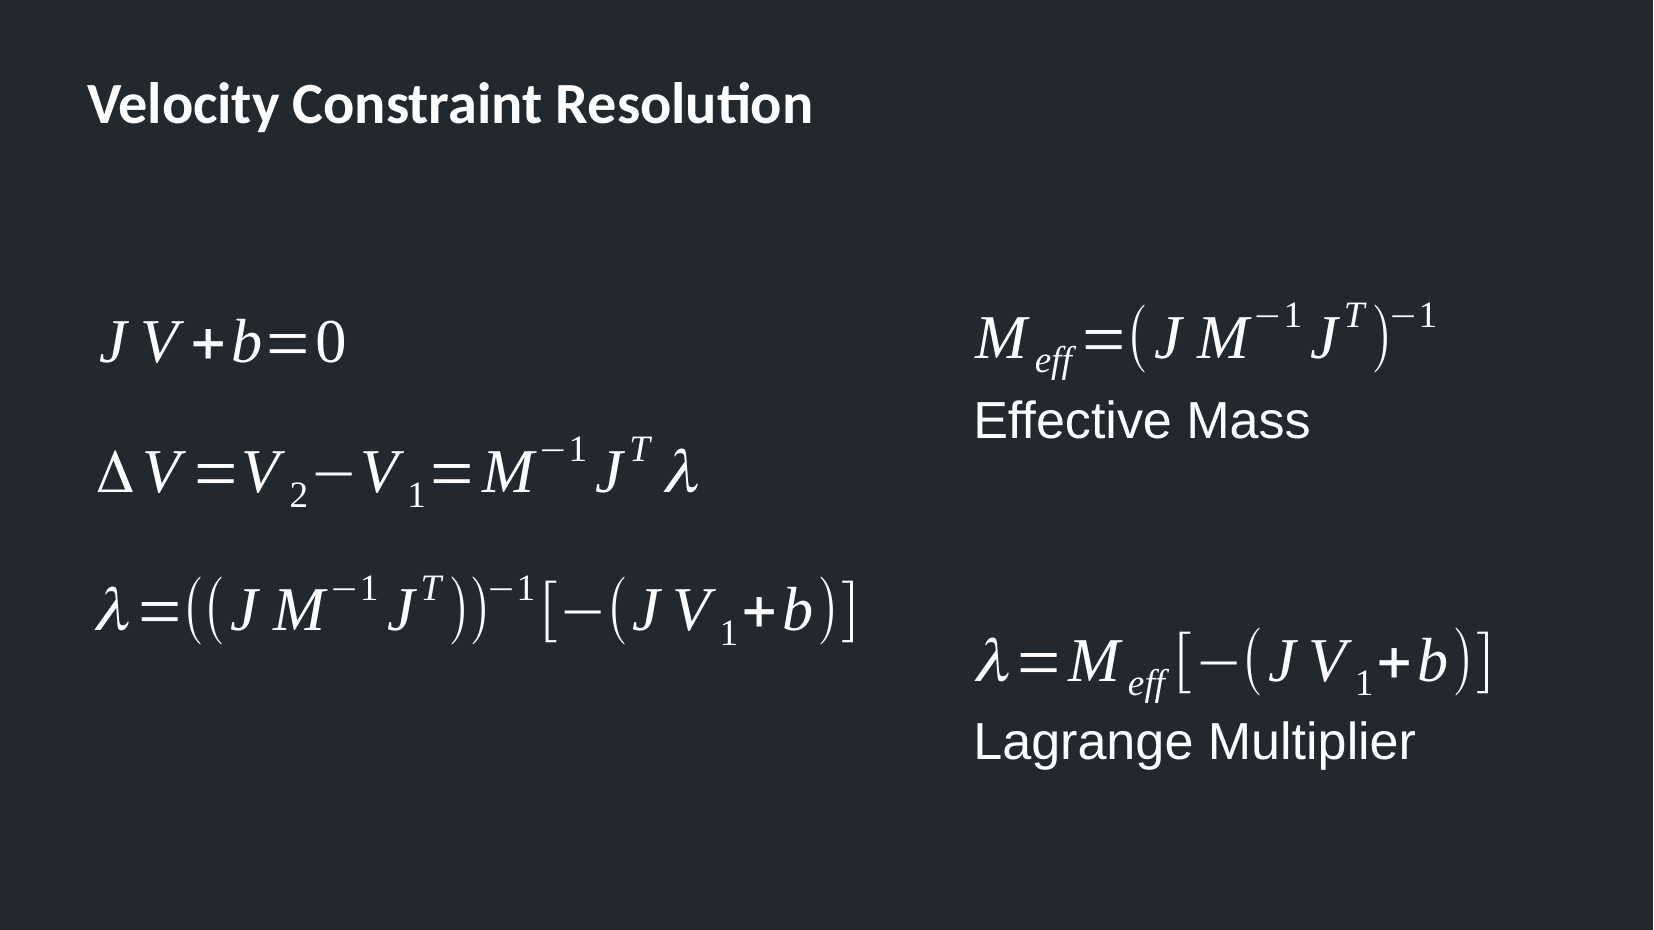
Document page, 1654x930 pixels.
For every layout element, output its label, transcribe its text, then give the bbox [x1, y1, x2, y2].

chart [88, 428, 708, 516]
chart [965, 624, 1499, 704]
chart [91, 305, 355, 375]
text_box Lagrange Multiplier [958, 705, 1432, 848]
text_box Velocity Constraint Resolution [72, 72, 1363, 221]
chart [966, 294, 1444, 382]
text_box Effective Mass [958, 384, 1482, 527]
chart [85, 566, 864, 654]
